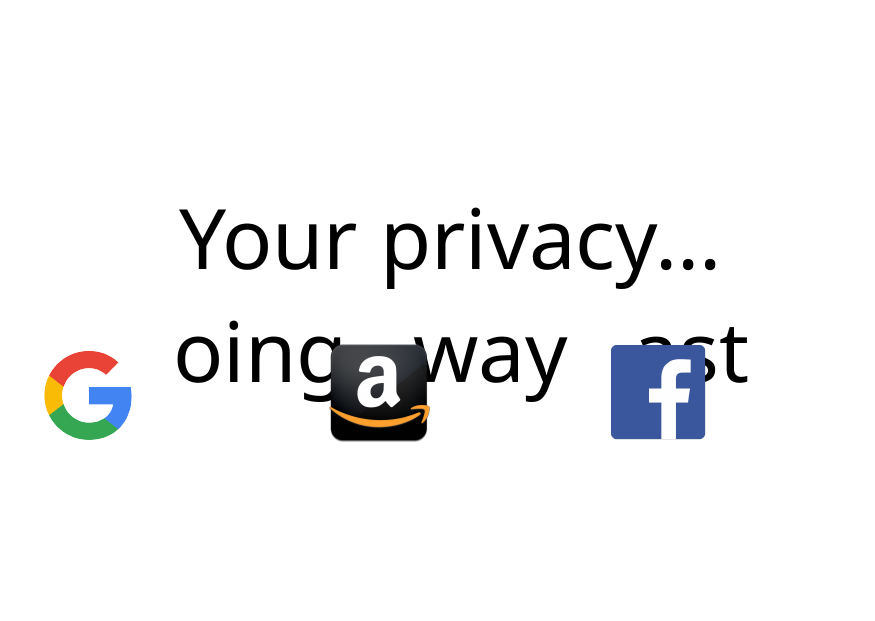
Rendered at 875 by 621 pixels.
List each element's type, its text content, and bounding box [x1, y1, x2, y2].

subtitle Your privacy... oing way ast [14, 65, 874, 522]
picture [322, 336, 435, 449]
picture [596, 330, 720, 454]
picture [20, 327, 157, 464]
